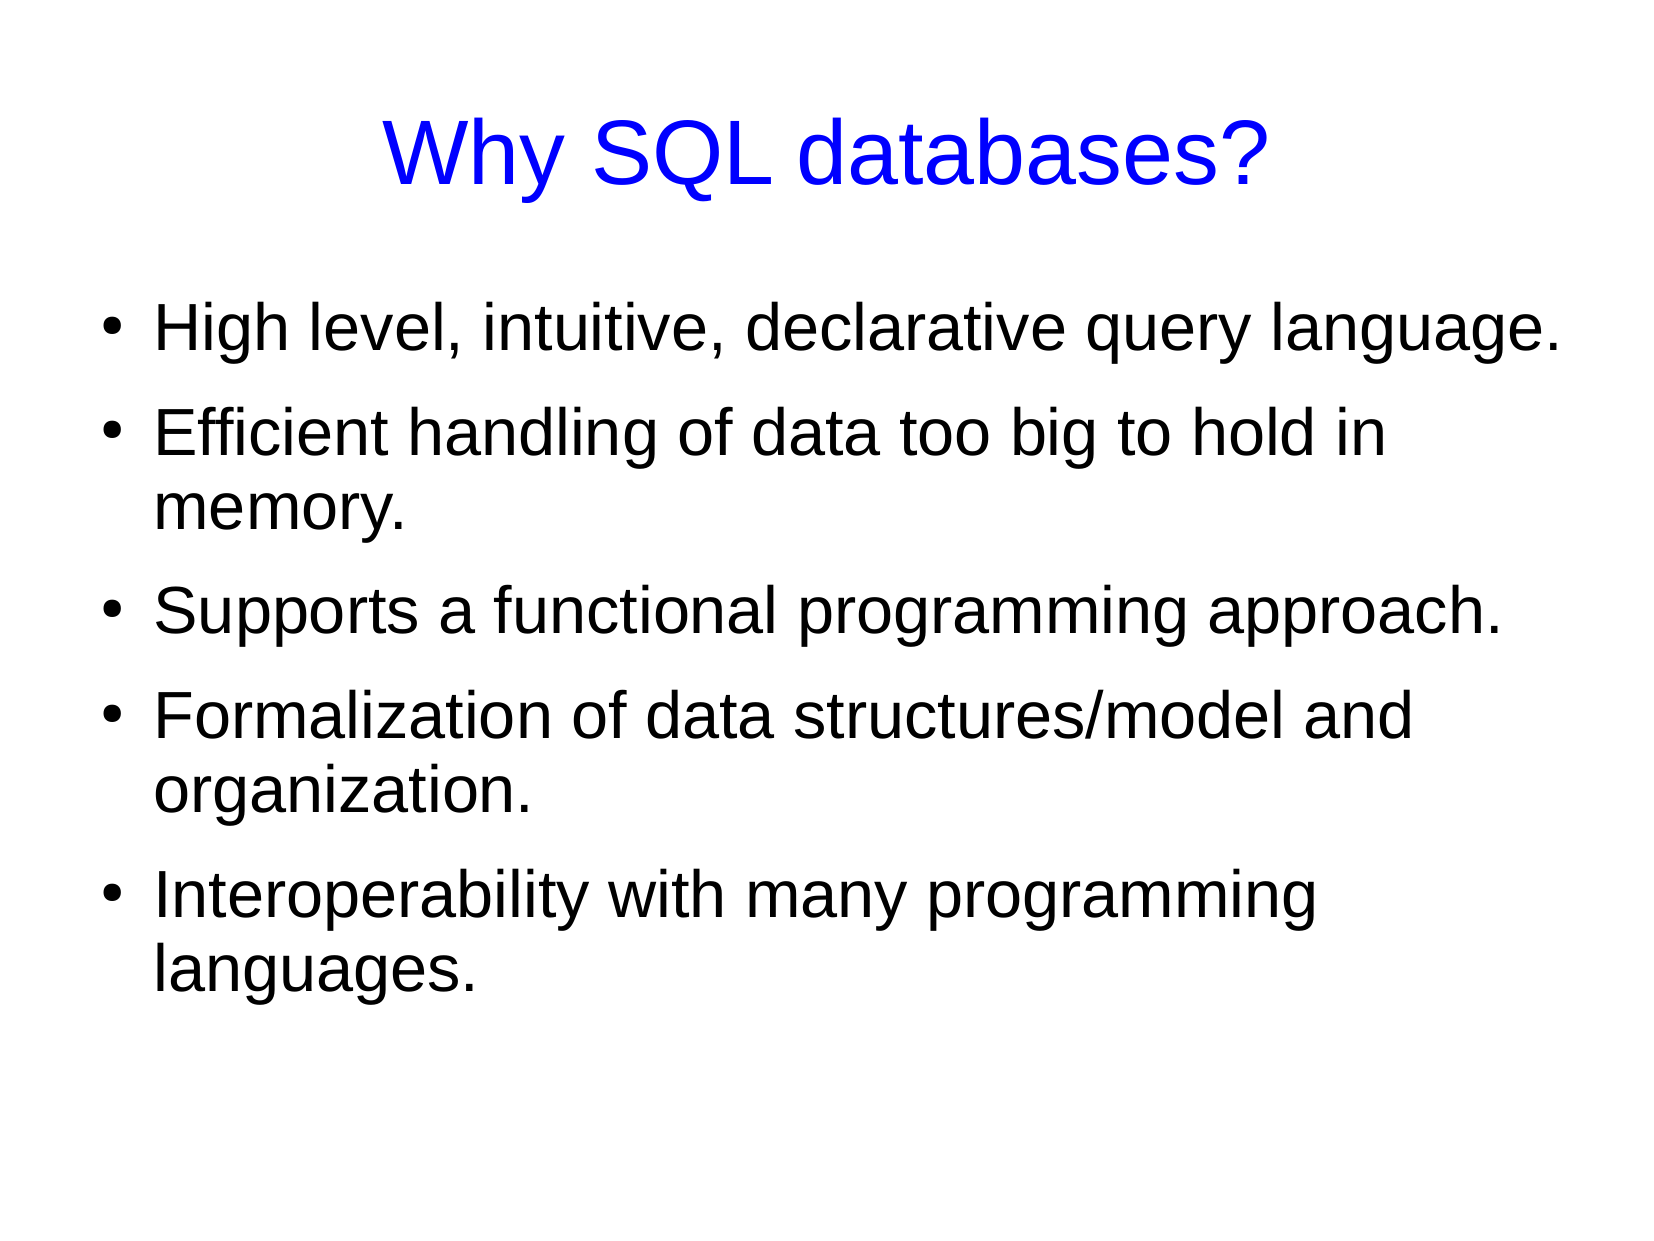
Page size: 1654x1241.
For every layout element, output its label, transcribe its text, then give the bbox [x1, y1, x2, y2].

list High level, intuitive, declarative query language. Efficient handling of data too big to hold in memory. Supports a functional programming approach. Formalization of data structures/model and organization. Interoperability with many programming languages. [82, 290, 1571, 1109]
title Why SQL databases? [82, 49, 1571, 257]
